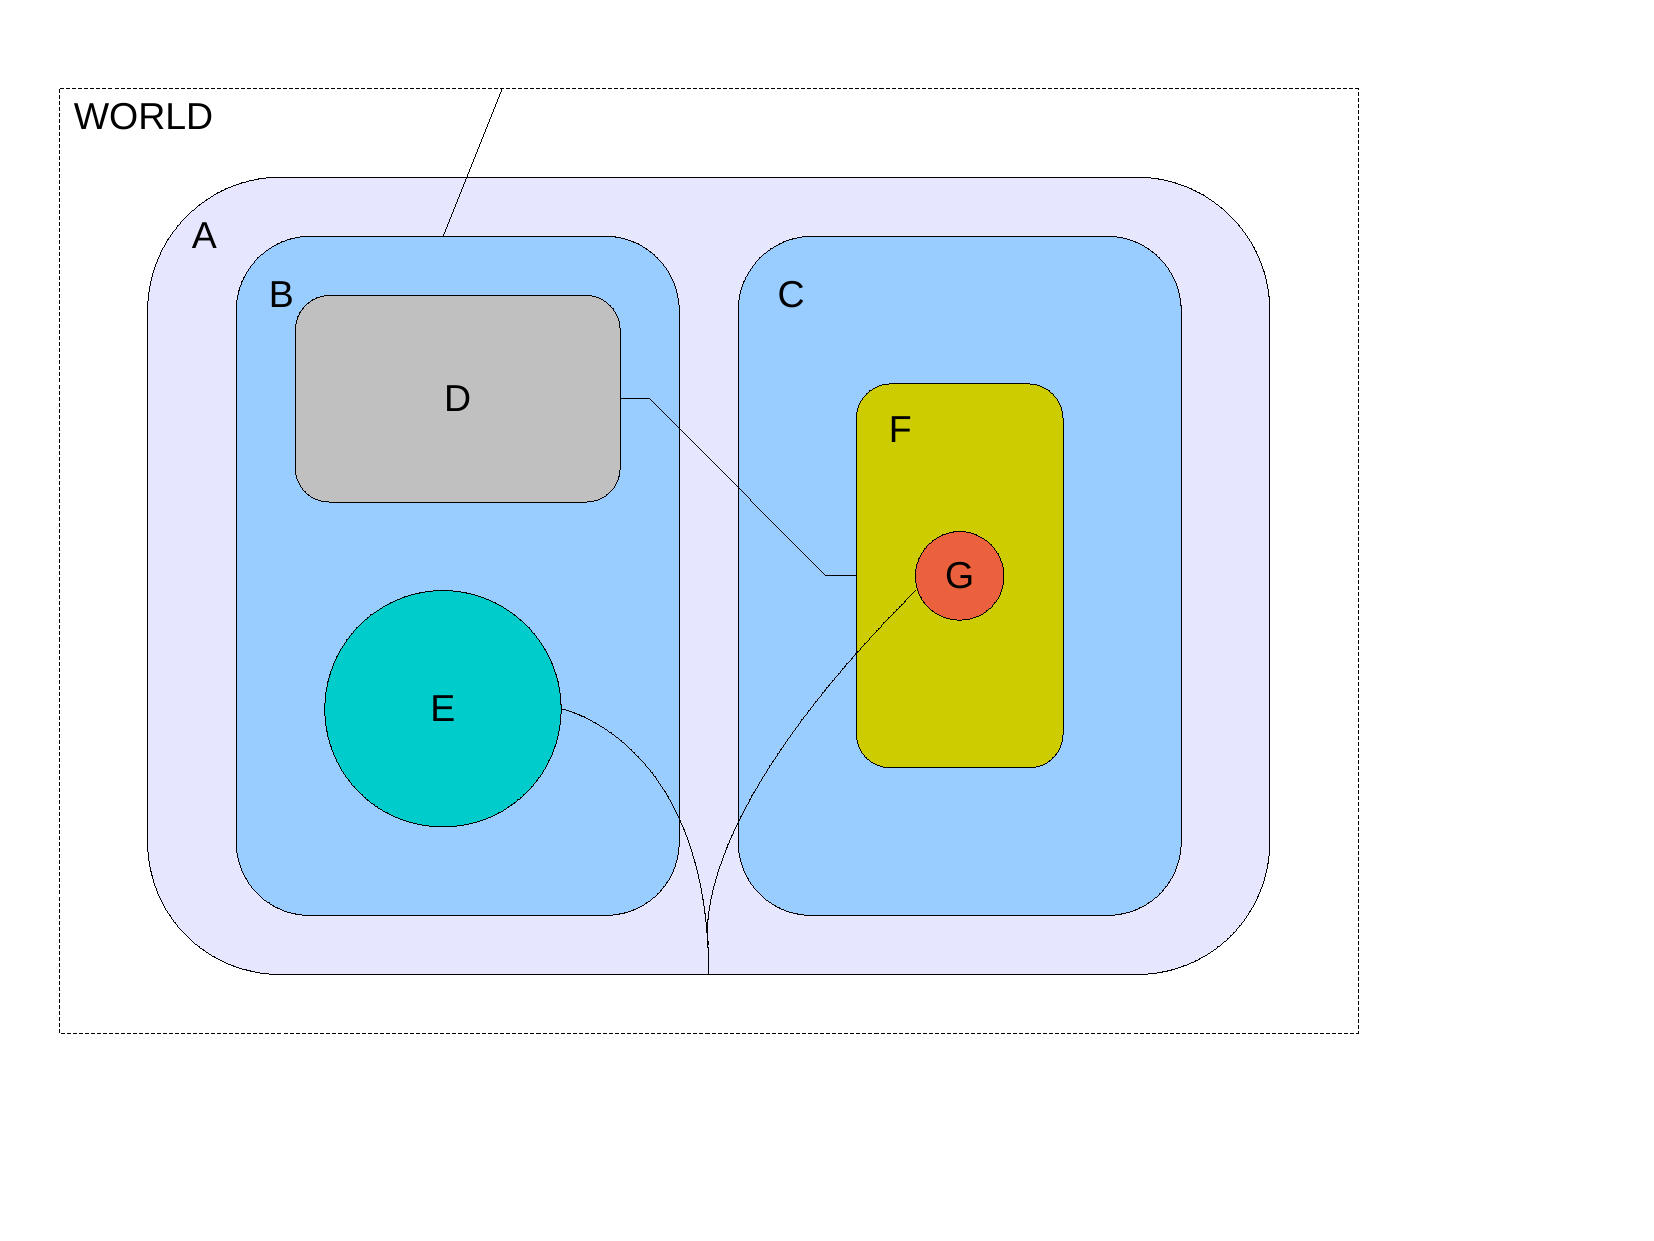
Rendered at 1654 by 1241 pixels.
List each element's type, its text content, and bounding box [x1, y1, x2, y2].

text_box G [915, 531, 1004, 621]
text_box A [177, 206, 237, 266]
text_box [147, 177, 1270, 975]
text_box F [874, 401, 927, 459]
text_box WORLD [59, 88, 266, 146]
text_box B [253, 265, 309, 323]
text_box D [295, 295, 621, 503]
text_box C [762, 265, 820, 323]
text_box E [324, 590, 562, 827]
